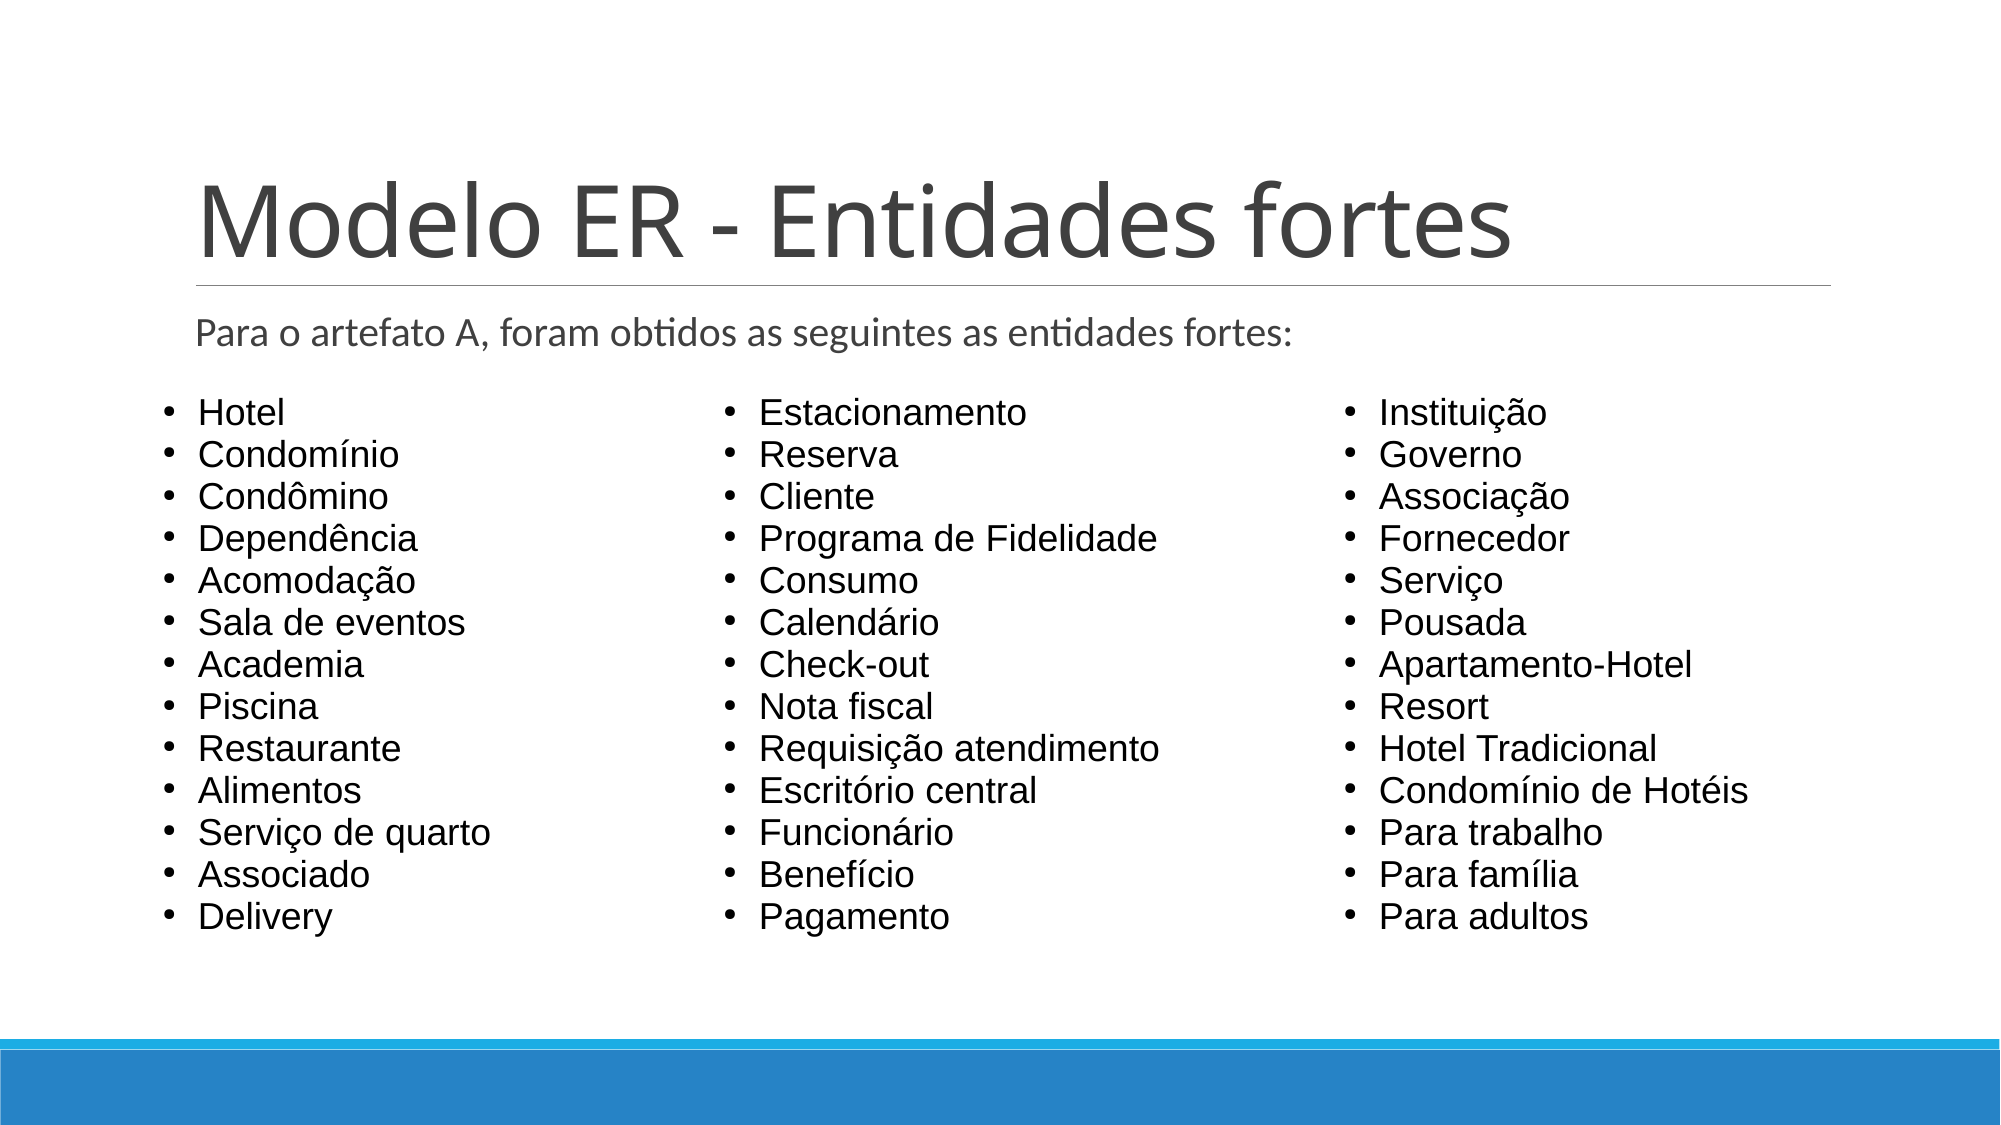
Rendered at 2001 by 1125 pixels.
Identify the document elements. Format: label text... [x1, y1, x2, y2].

text_box Hotel Condomínio Condômino Dependência Acomodação Sala de eventos Academia Piscina Restaurante Alimentos Serviço de quarto Associado Delivery [147, 383, 591, 975]
text_box Instituição Governo Associação Fornecedor Serviço Pousada Apartamento-Hotel Resort Hotel Tradicional Condomínio de Hotéis Para trabalho Para família Para adultos [1328, 383, 1802, 975]
text_box Estacionamento Reserva Cliente Programa de Fidelidade Consumo Calendário Check-out Nota fiscal Requisição atendimento Escritório central Funcionário Benefício Pagamento [708, 383, 1182, 975]
title Modelo ER - Entidades fortes [180, 47, 1830, 285]
list Para o artefato A, foram obtidos as seguintes as entidades fortes: [180, 302, 1830, 384]
